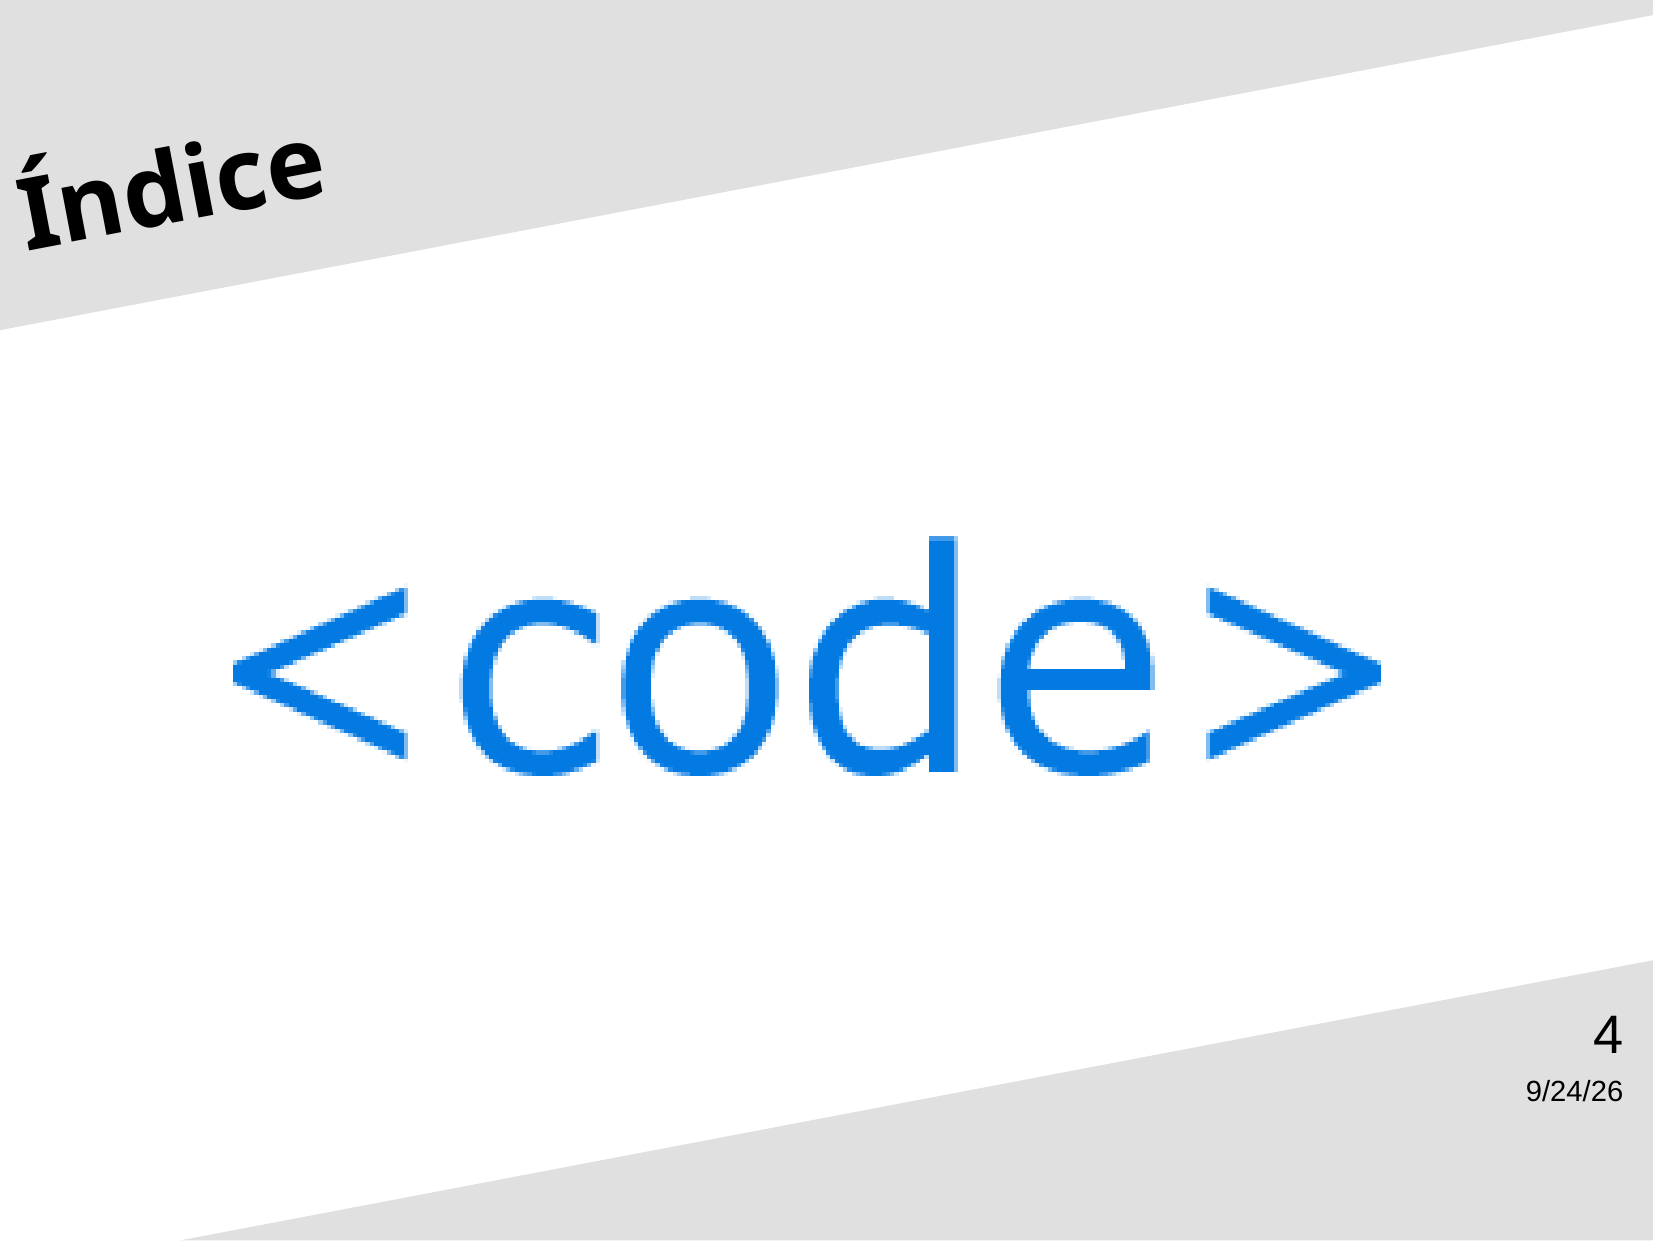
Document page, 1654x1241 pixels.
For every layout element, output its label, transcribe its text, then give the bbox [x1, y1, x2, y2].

picture [161, 464, 1441, 892]
title Índice [0, 0, 1501, 315]
list [75, 345, 1531, 1065]
